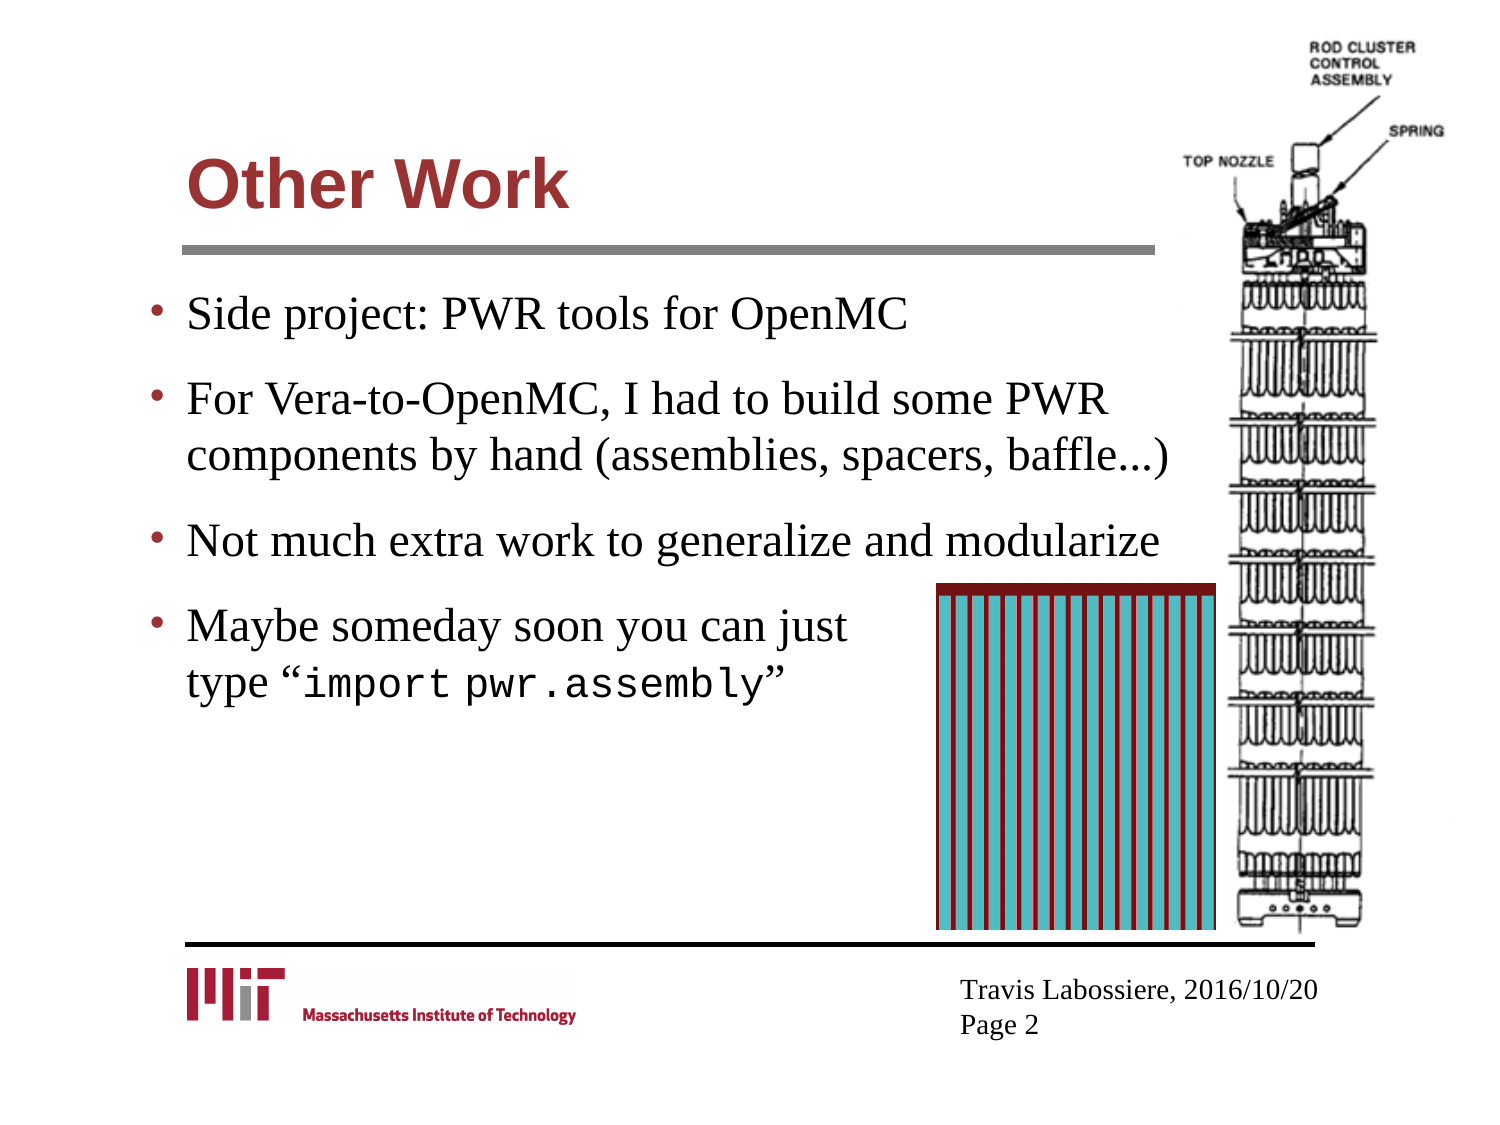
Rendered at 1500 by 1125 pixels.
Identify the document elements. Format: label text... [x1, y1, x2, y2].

picture [936, 583, 1216, 930]
text_box Travis Labossiere, 2016/10/20 Page <number> [945, 962, 1375, 1038]
picture [187, 1000, 576, 1025]
list Side project: PWR tools for OpenMC For Vera-to-OpenMC, I had to build some PWR components by hand (assemblies, spacers, baffle...) Not much extra work to generalize and modularize Maybe someday soon you can just type “import pwr.assembly” [133, 275, 1319, 1000]
picture [1155, 28, 1454, 942]
title Other Work [171, 124, 1338, 238]
